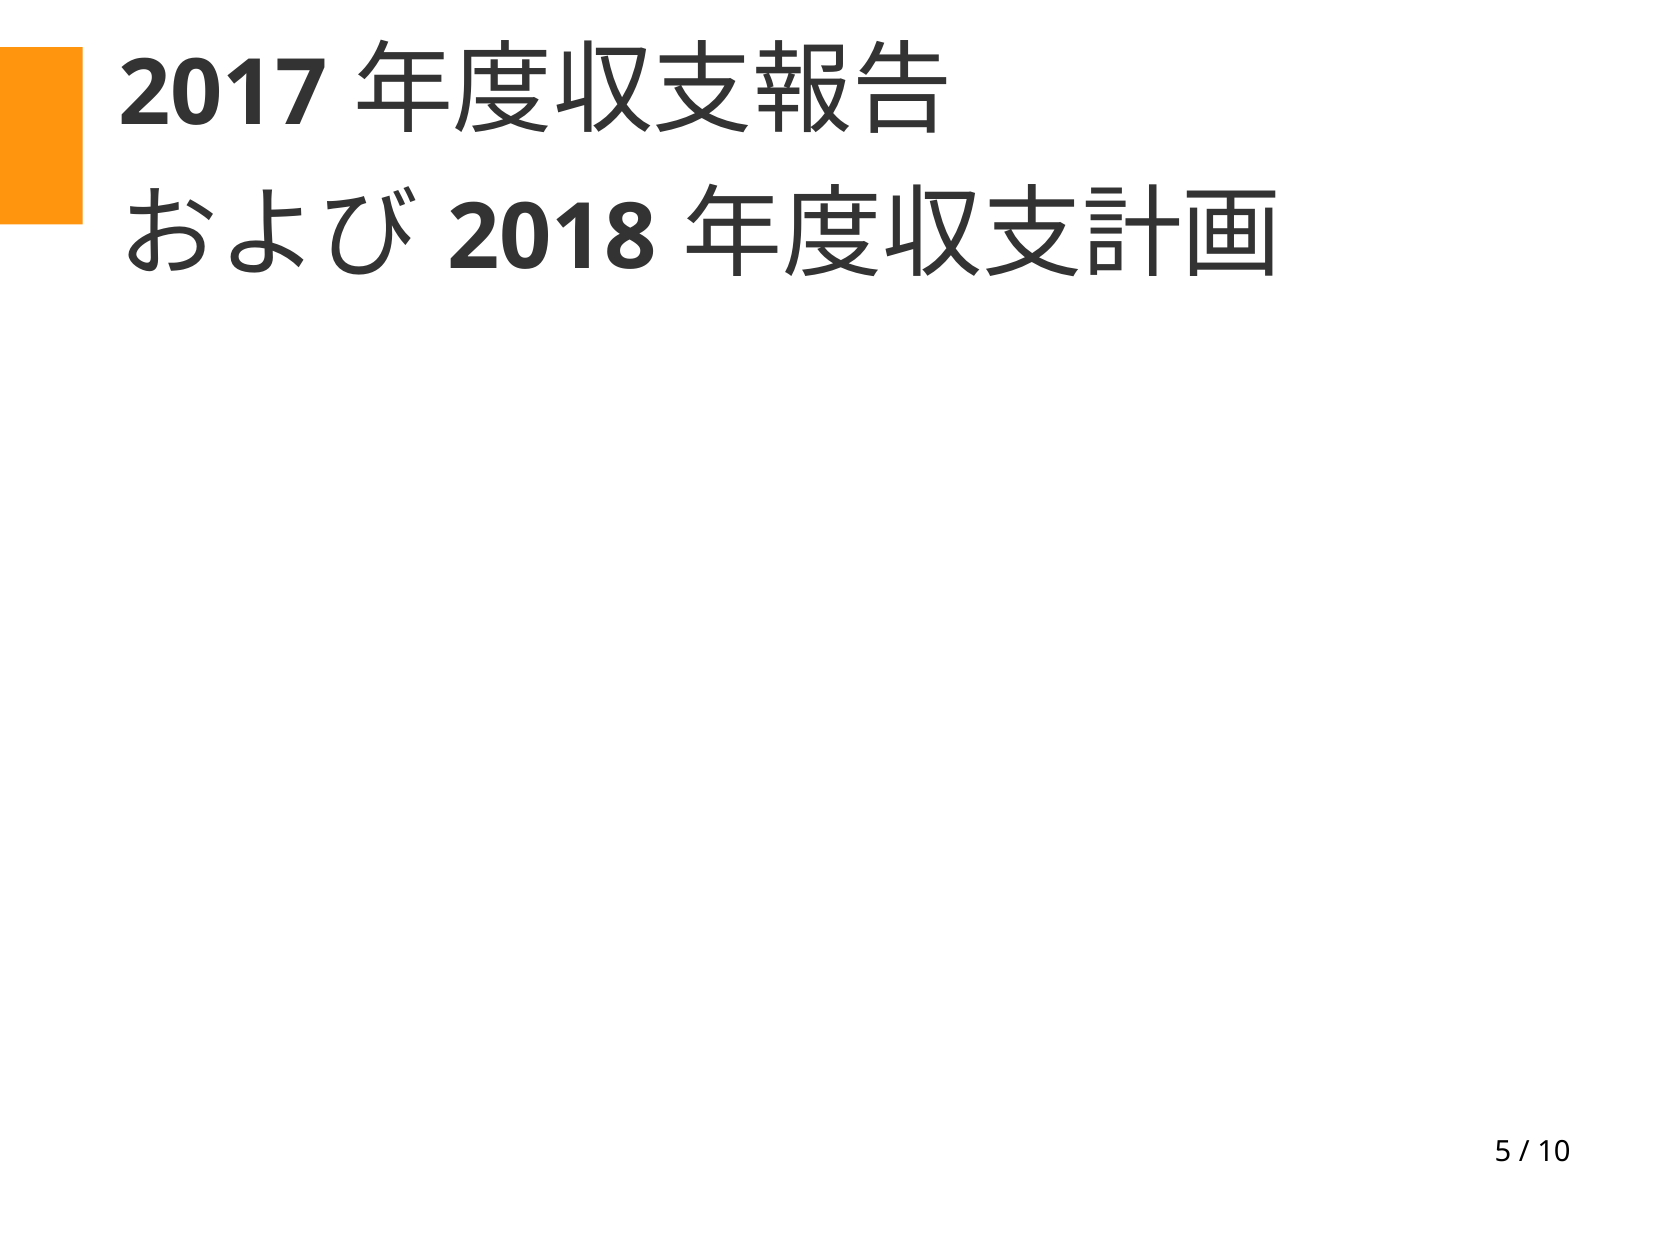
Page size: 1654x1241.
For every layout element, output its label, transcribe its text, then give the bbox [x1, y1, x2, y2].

title 2017年度収支報告 および2018年度収支計画 [118, 4, 1571, 301]
